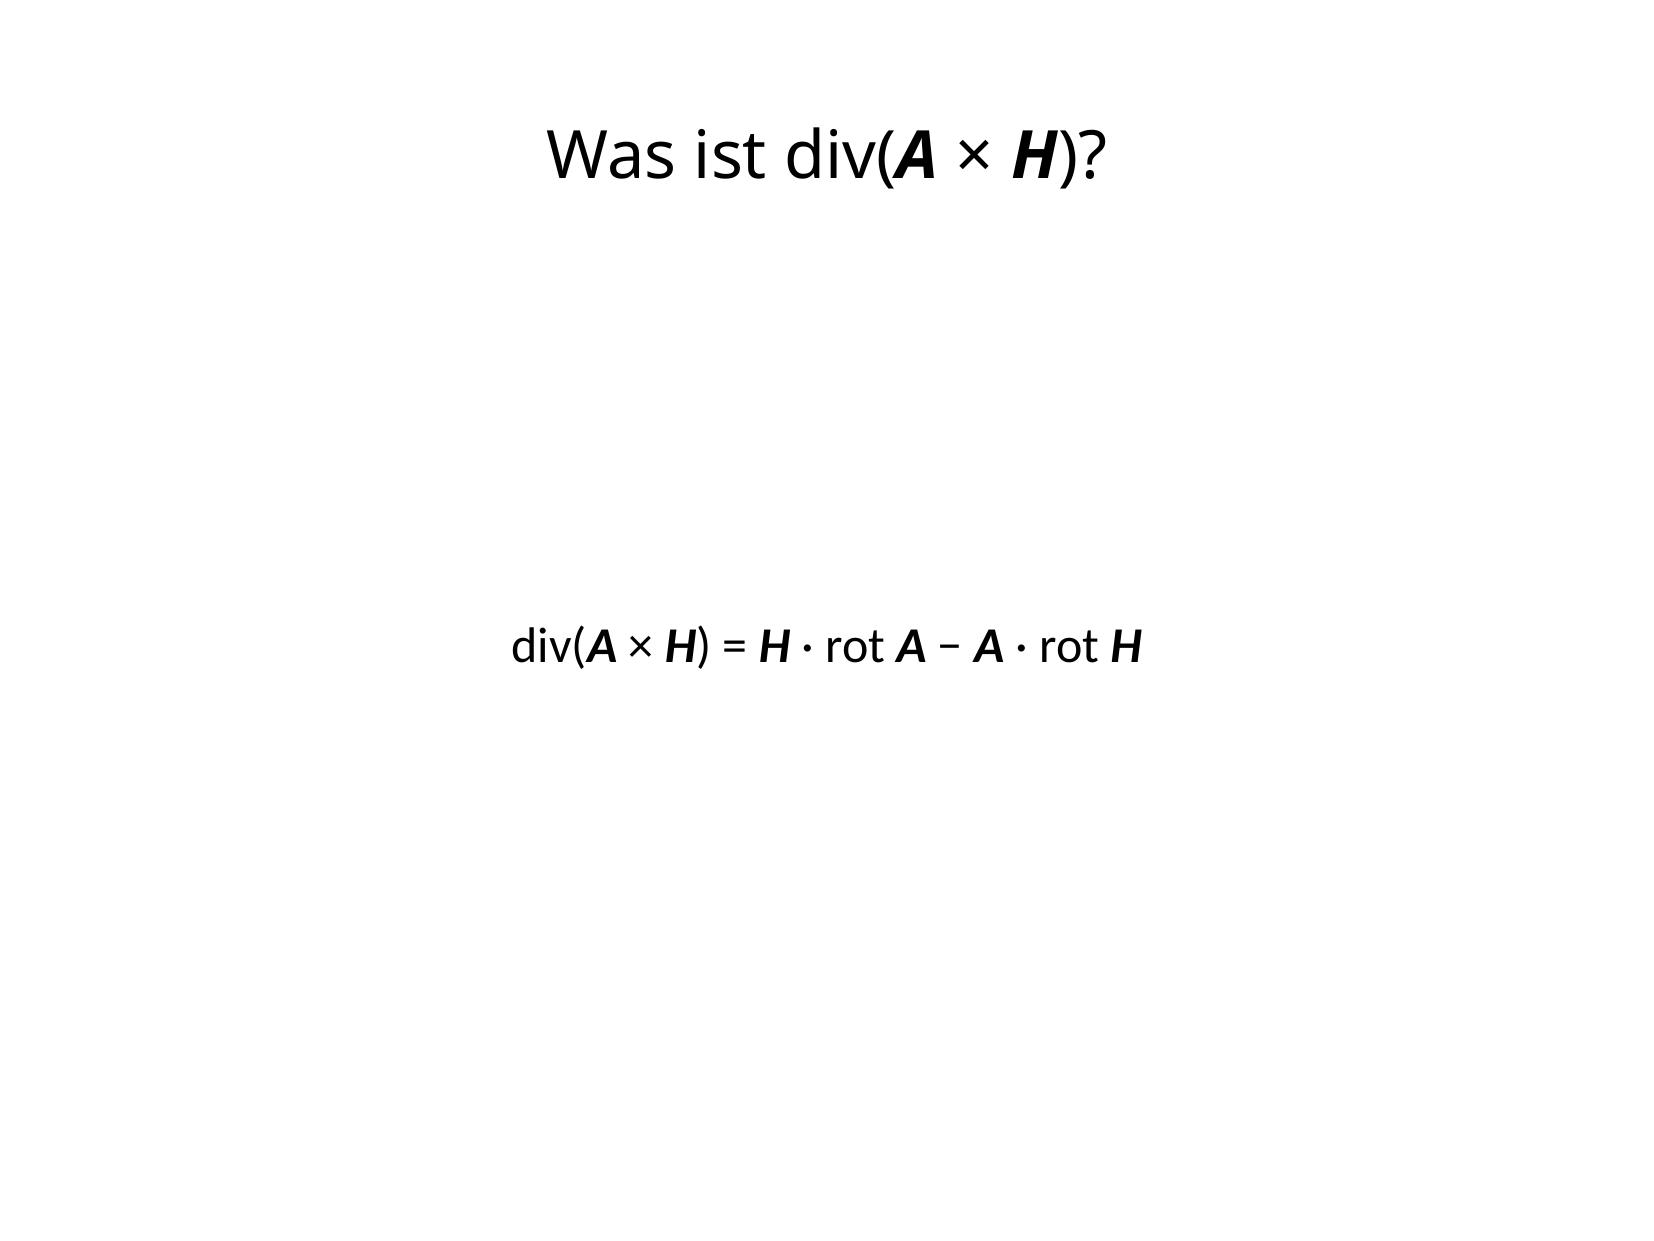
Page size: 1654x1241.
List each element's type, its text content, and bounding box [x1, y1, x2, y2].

title Was ist div(A × H)? [82, 49, 1571, 257]
subtitle div(A × H) = H · rot A − A · rot H [82, 290, 1571, 1010]
